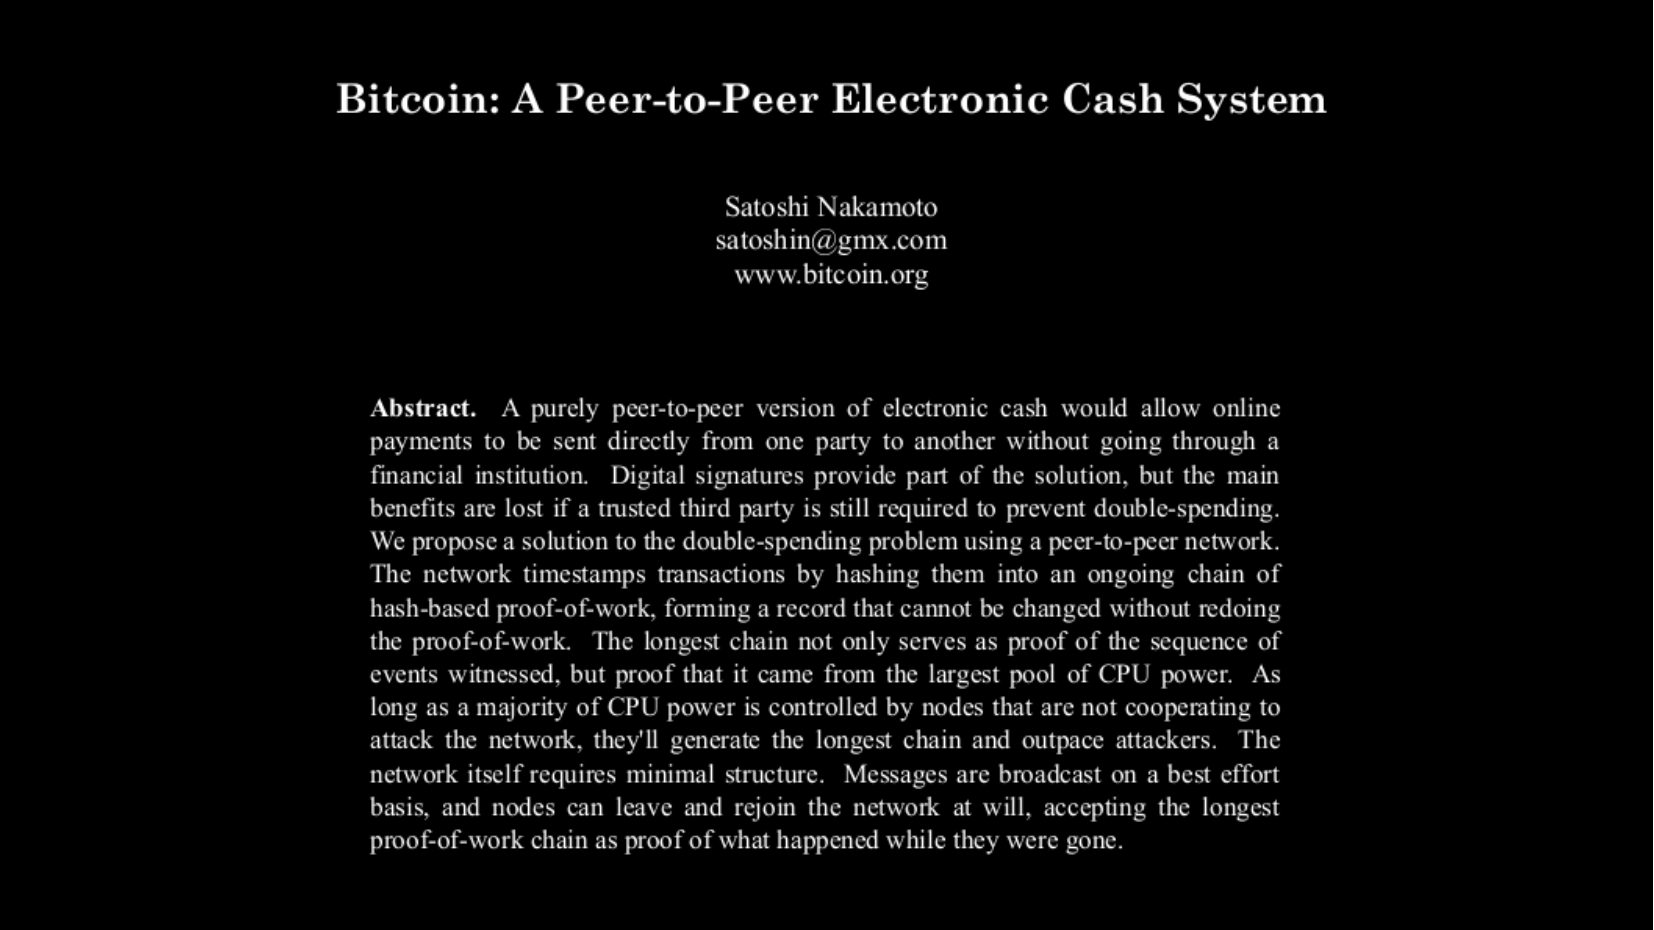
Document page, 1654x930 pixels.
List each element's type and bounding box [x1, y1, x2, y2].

picture [331, 52, 1338, 883]
